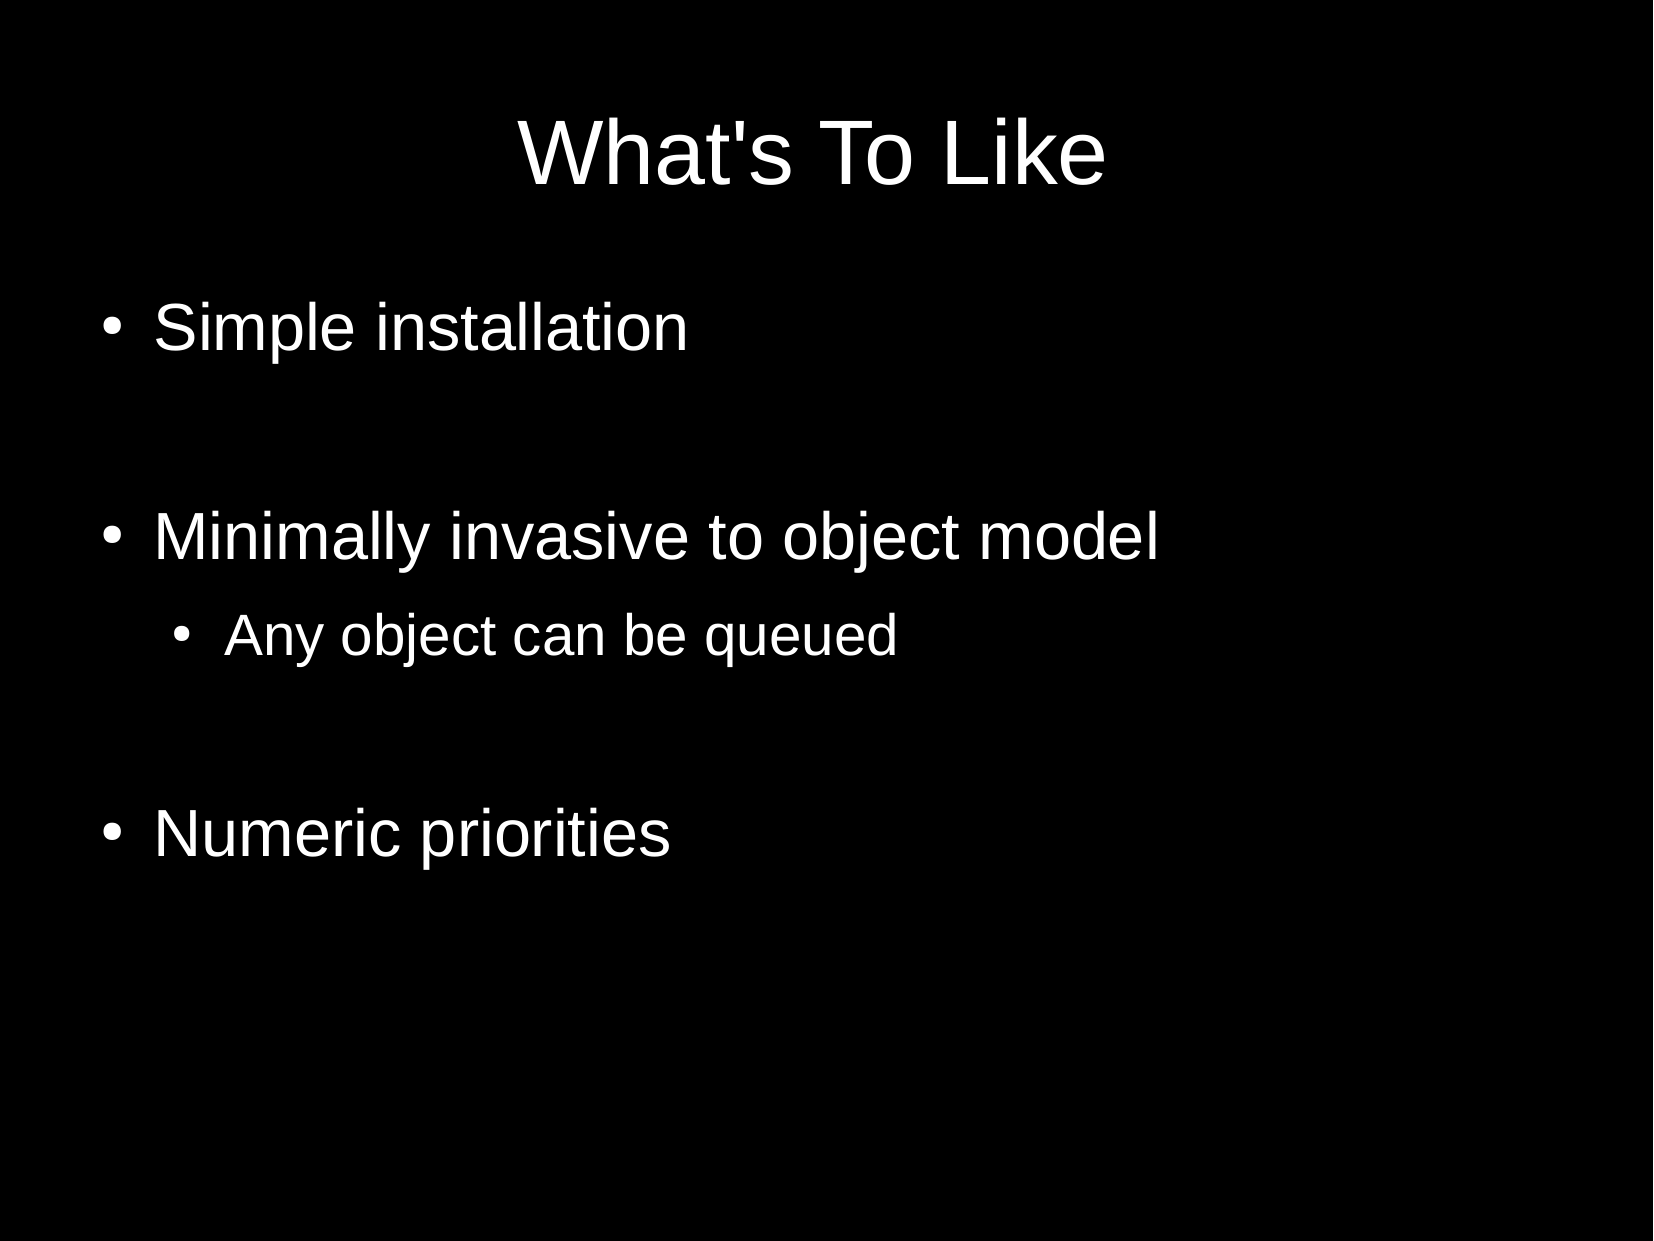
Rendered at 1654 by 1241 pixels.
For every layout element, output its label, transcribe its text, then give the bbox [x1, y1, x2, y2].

title What's To Like [82, 49, 1571, 257]
list Simple installation Minimally invasive to object model Any object can be queued Numeric priorities [82, 290, 1571, 1109]
